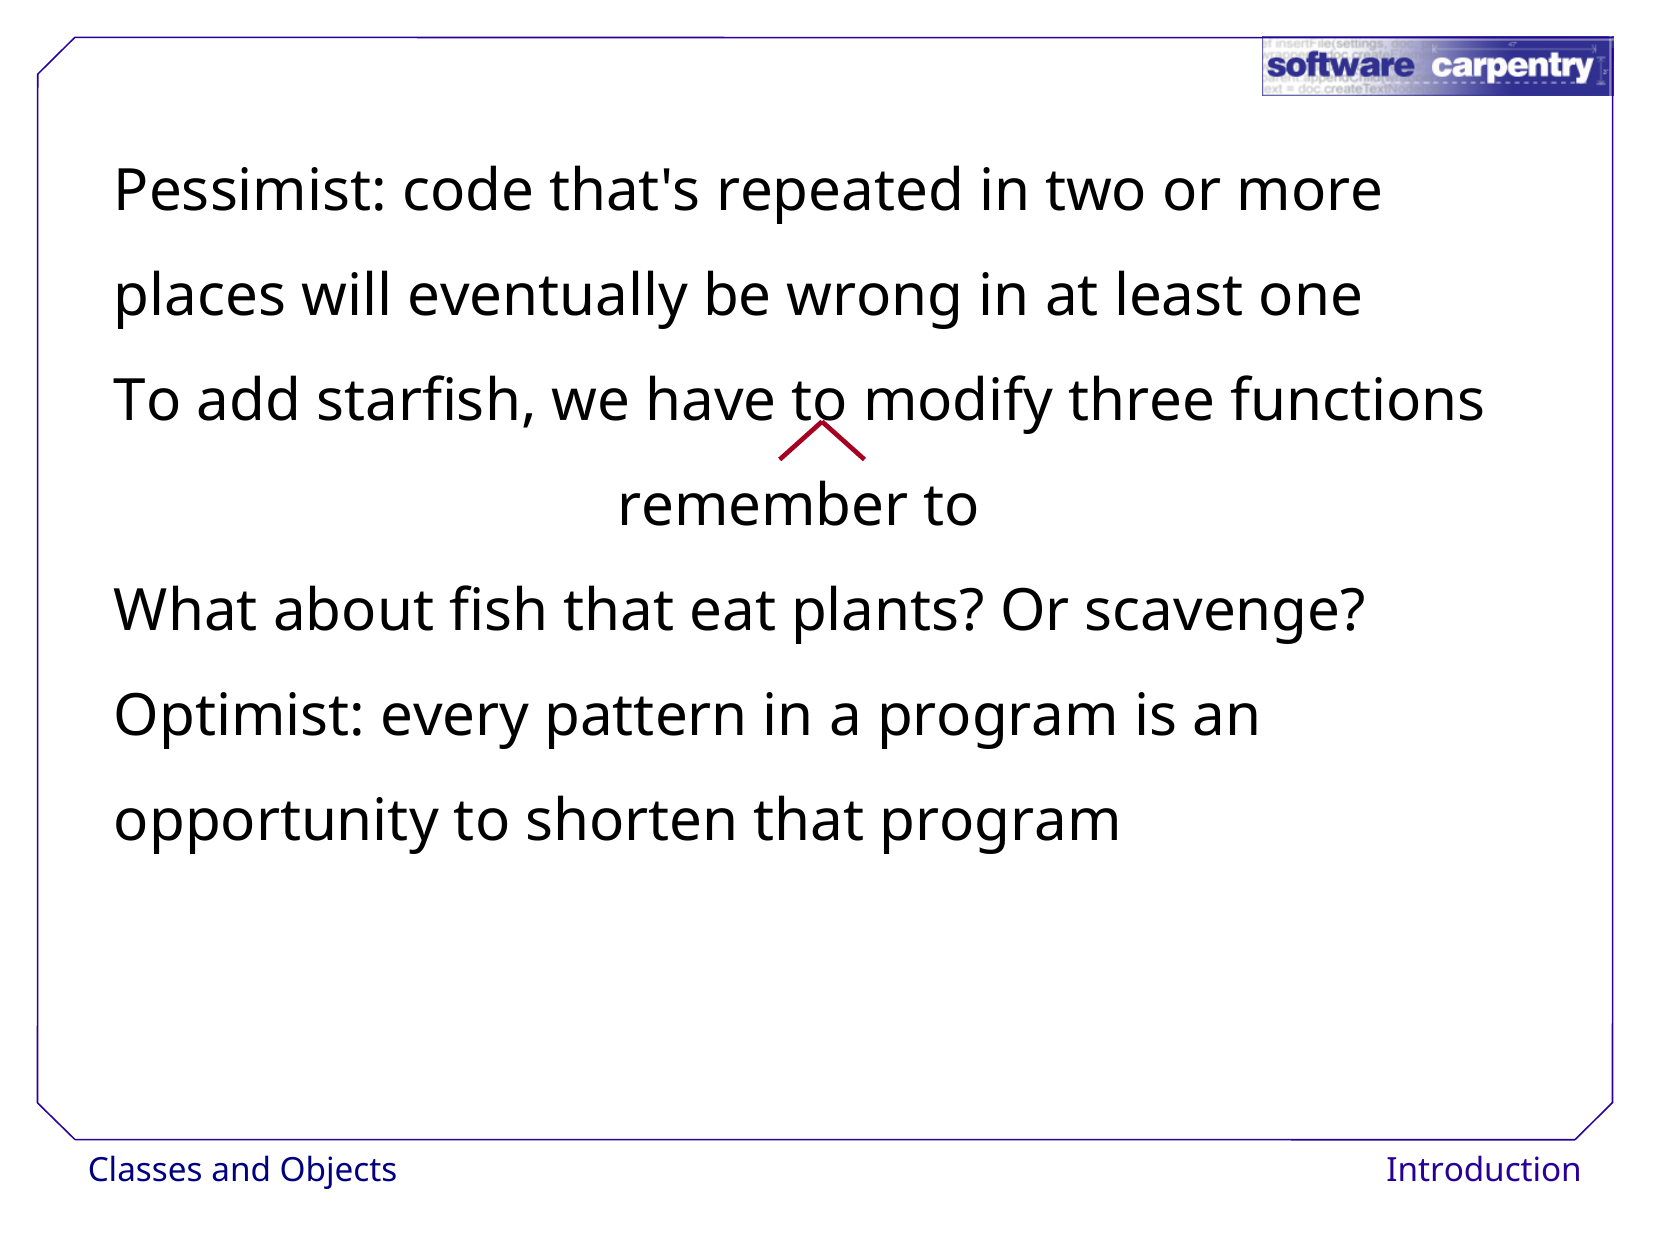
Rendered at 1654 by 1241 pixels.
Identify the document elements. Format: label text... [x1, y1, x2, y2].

picture [1262, 36, 1614, 96]
text_box Pessimist: code that's repeated in two or more places will eventually be wrong in at least one To add starfish, we have to modify three functions remember to What about fish that eat plants? Or scavenge? Optimist: every pattern in a program is an opportunity to shorten that program [99, 109, 1517, 860]
